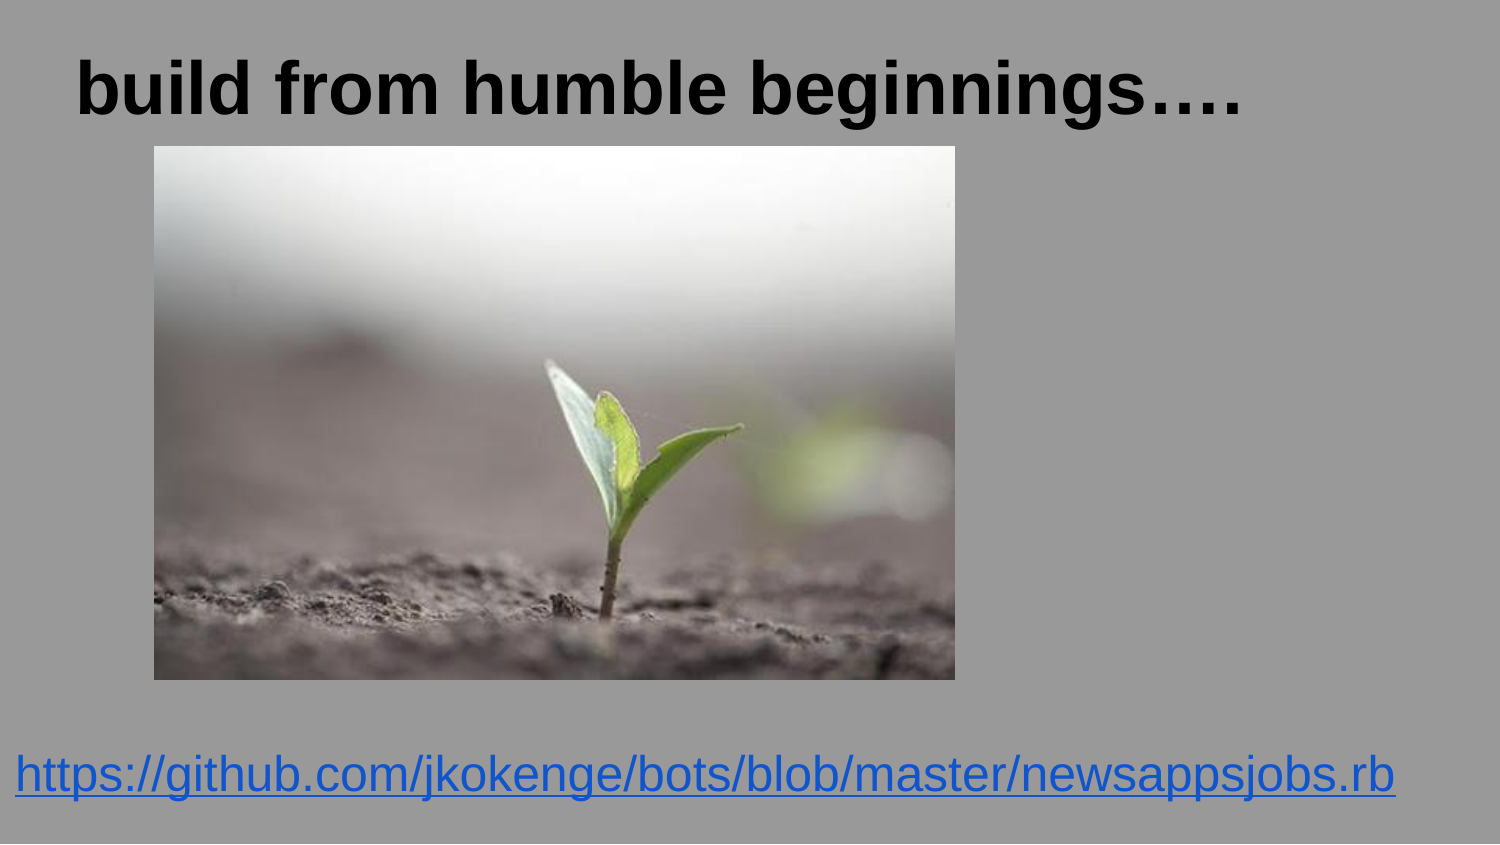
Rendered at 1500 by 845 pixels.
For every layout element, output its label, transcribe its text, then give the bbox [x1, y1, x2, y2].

picture [154, 146, 955, 680]
title build from humble beginnings…. [60, 30, 1411, 145]
text_box https://github.com/jkokenge/bots/blob/master/newsappsjobs.rb [0, 726, 1483, 800]
